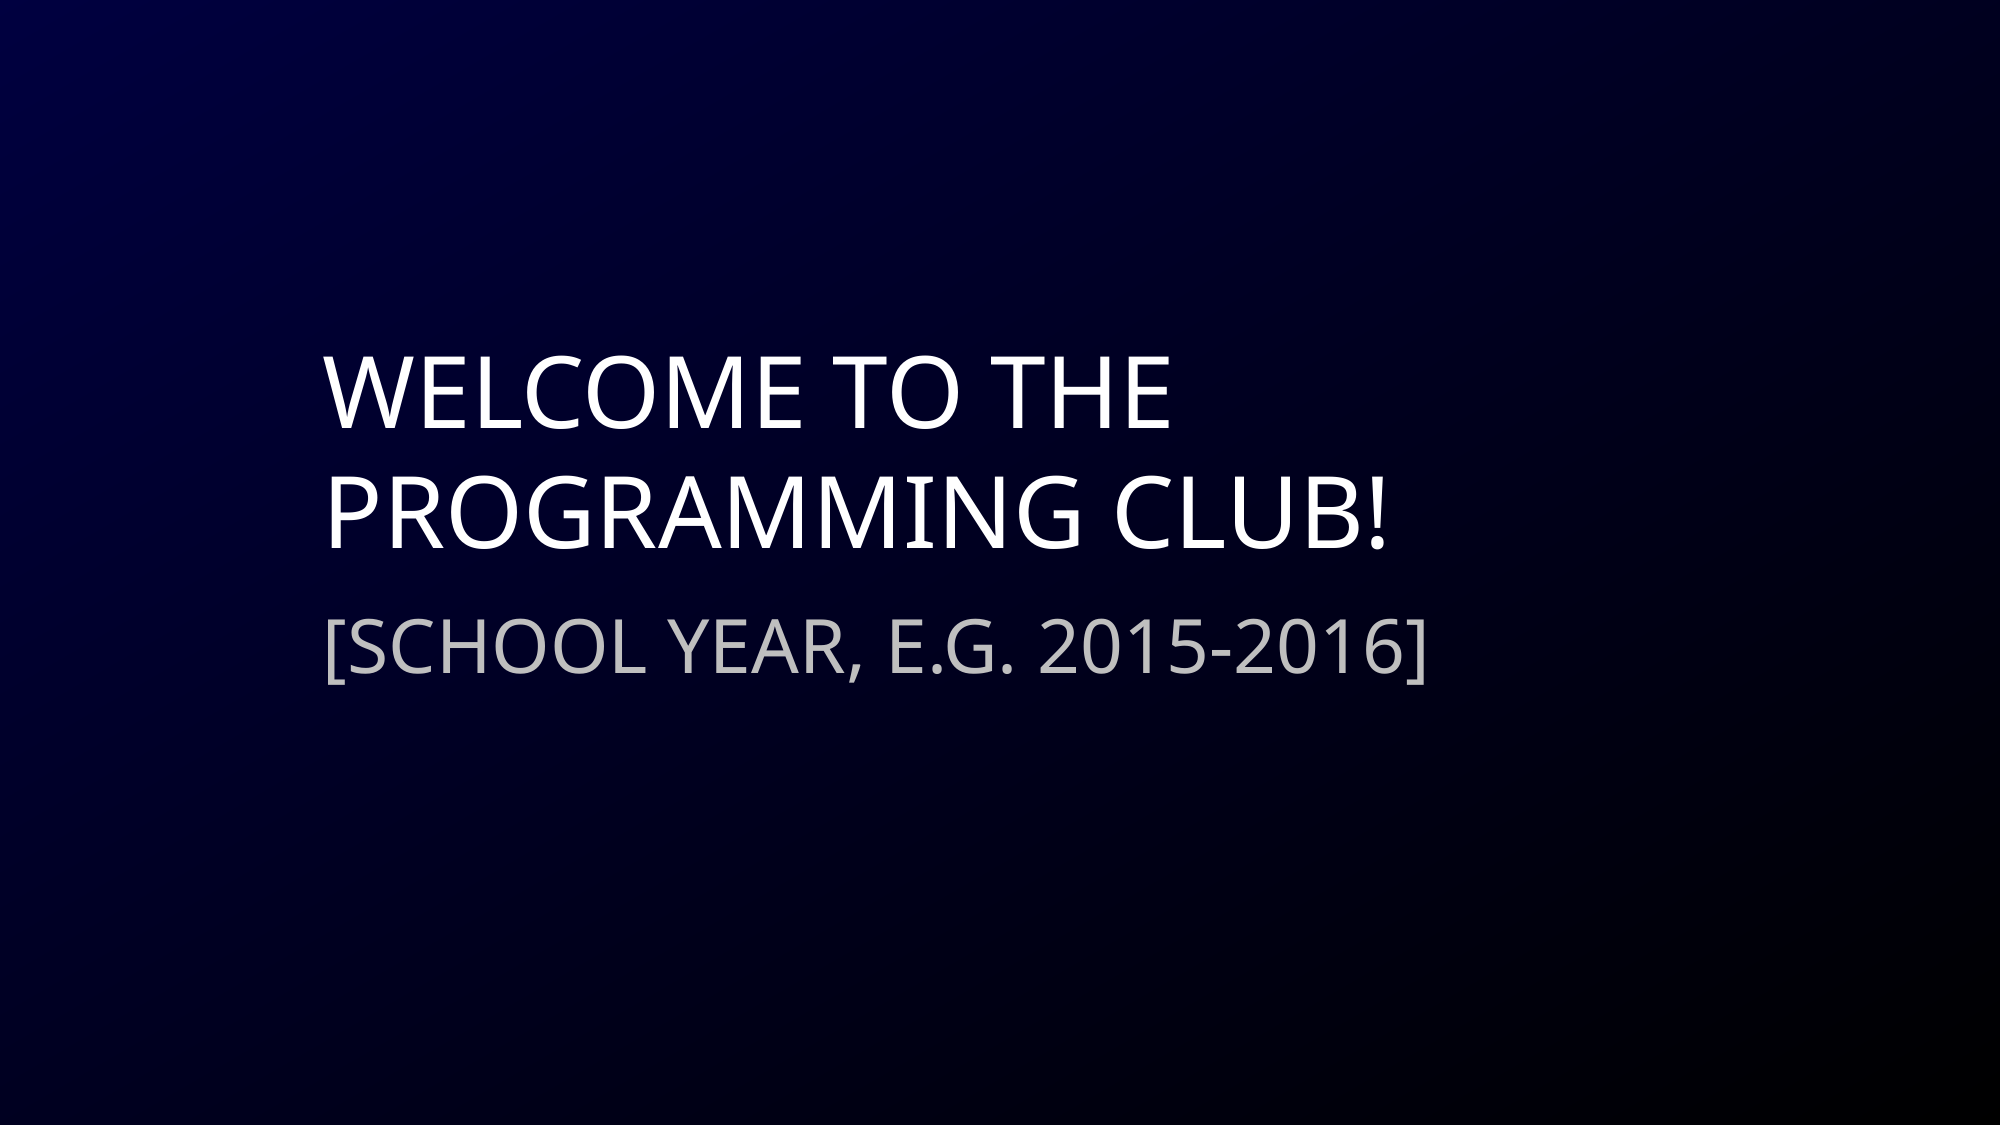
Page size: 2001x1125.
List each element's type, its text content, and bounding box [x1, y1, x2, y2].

title Welcome to the Programming club! [307, 184, 1750, 576]
subtitle [School year, e.g. 2015-2016] [307, 590, 1750, 863]
